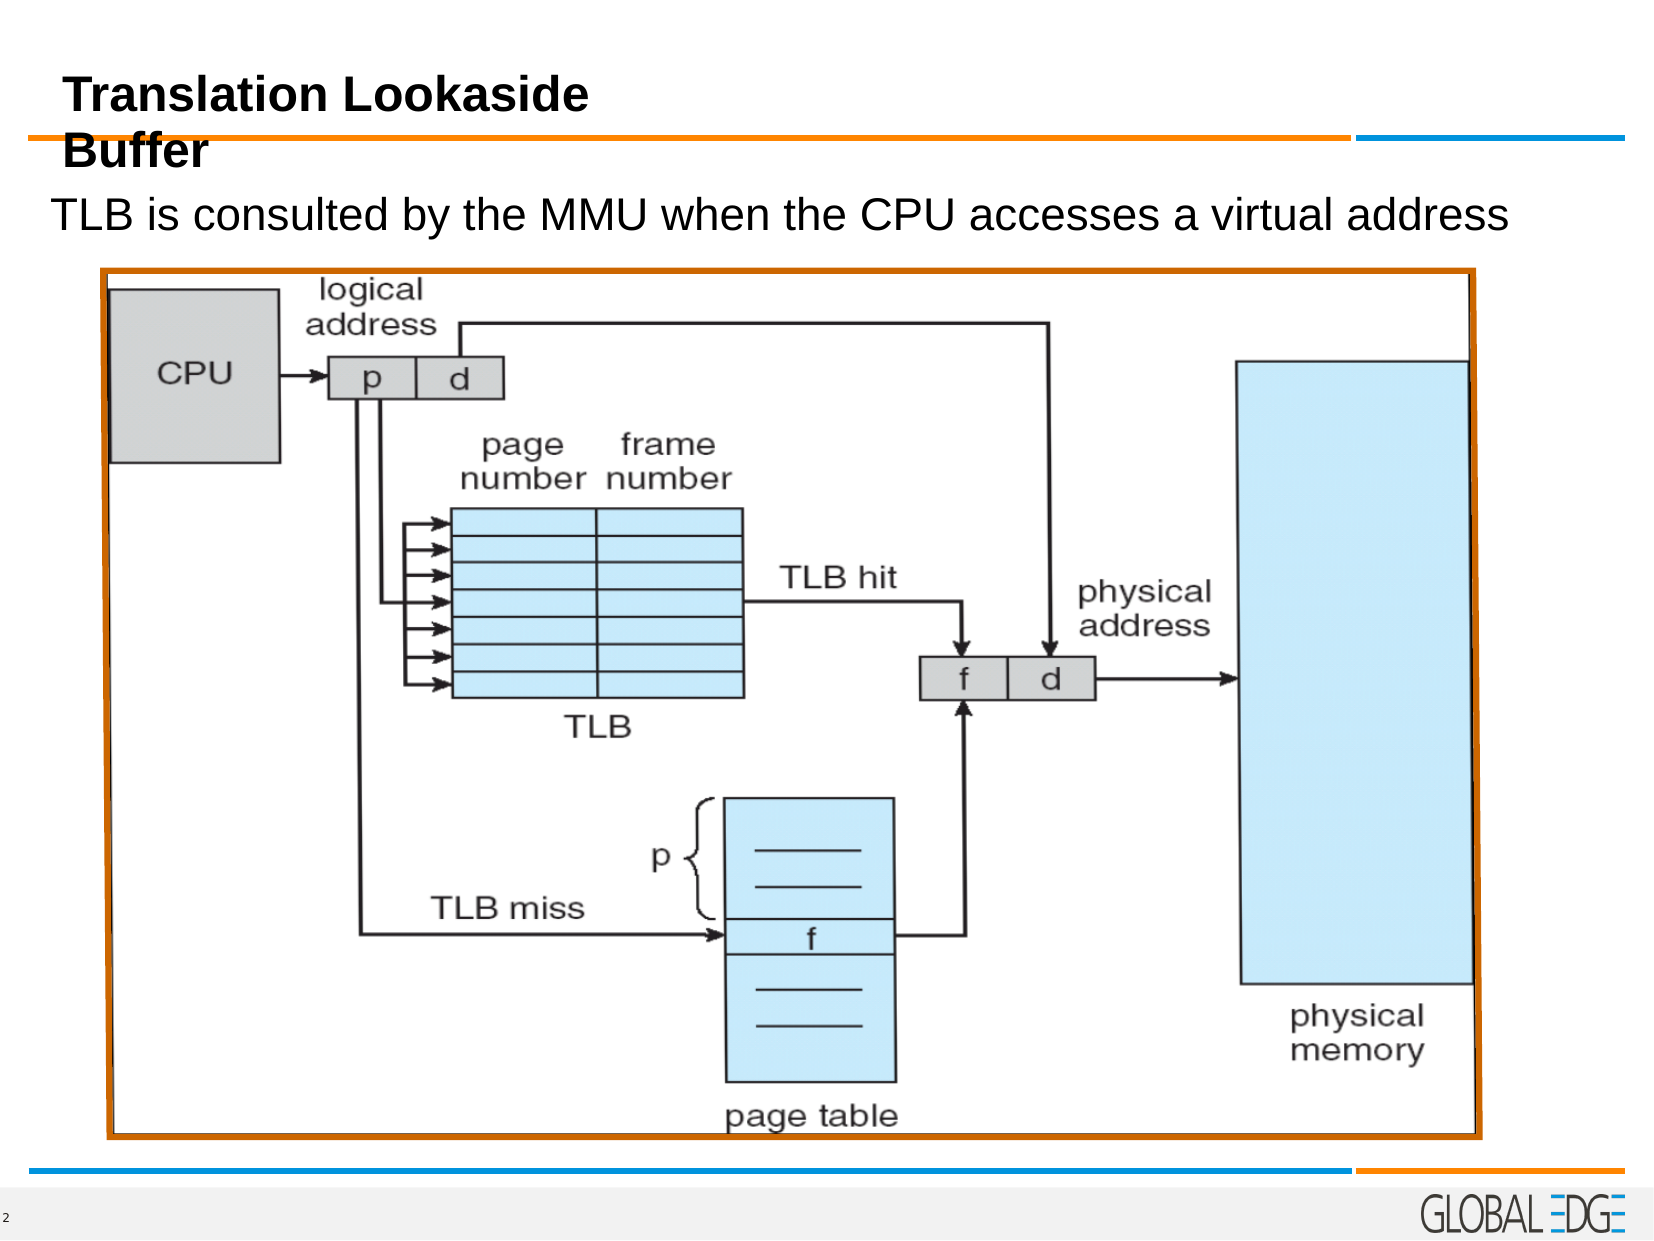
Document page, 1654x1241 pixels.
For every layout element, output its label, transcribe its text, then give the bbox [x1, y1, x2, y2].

picture [1421, 1194, 1625, 1233]
text_box TLB is consulted by the MMU when the CPU accesses a virtual address [35, 181, 1630, 249]
text_box Translation Lookaside Buffer [47, 58, 766, 130]
text_box [0, 1187, 1654, 1241]
text_box 2 [2, 1210, 11, 1226]
picture [106, 273, 1477, 1134]
